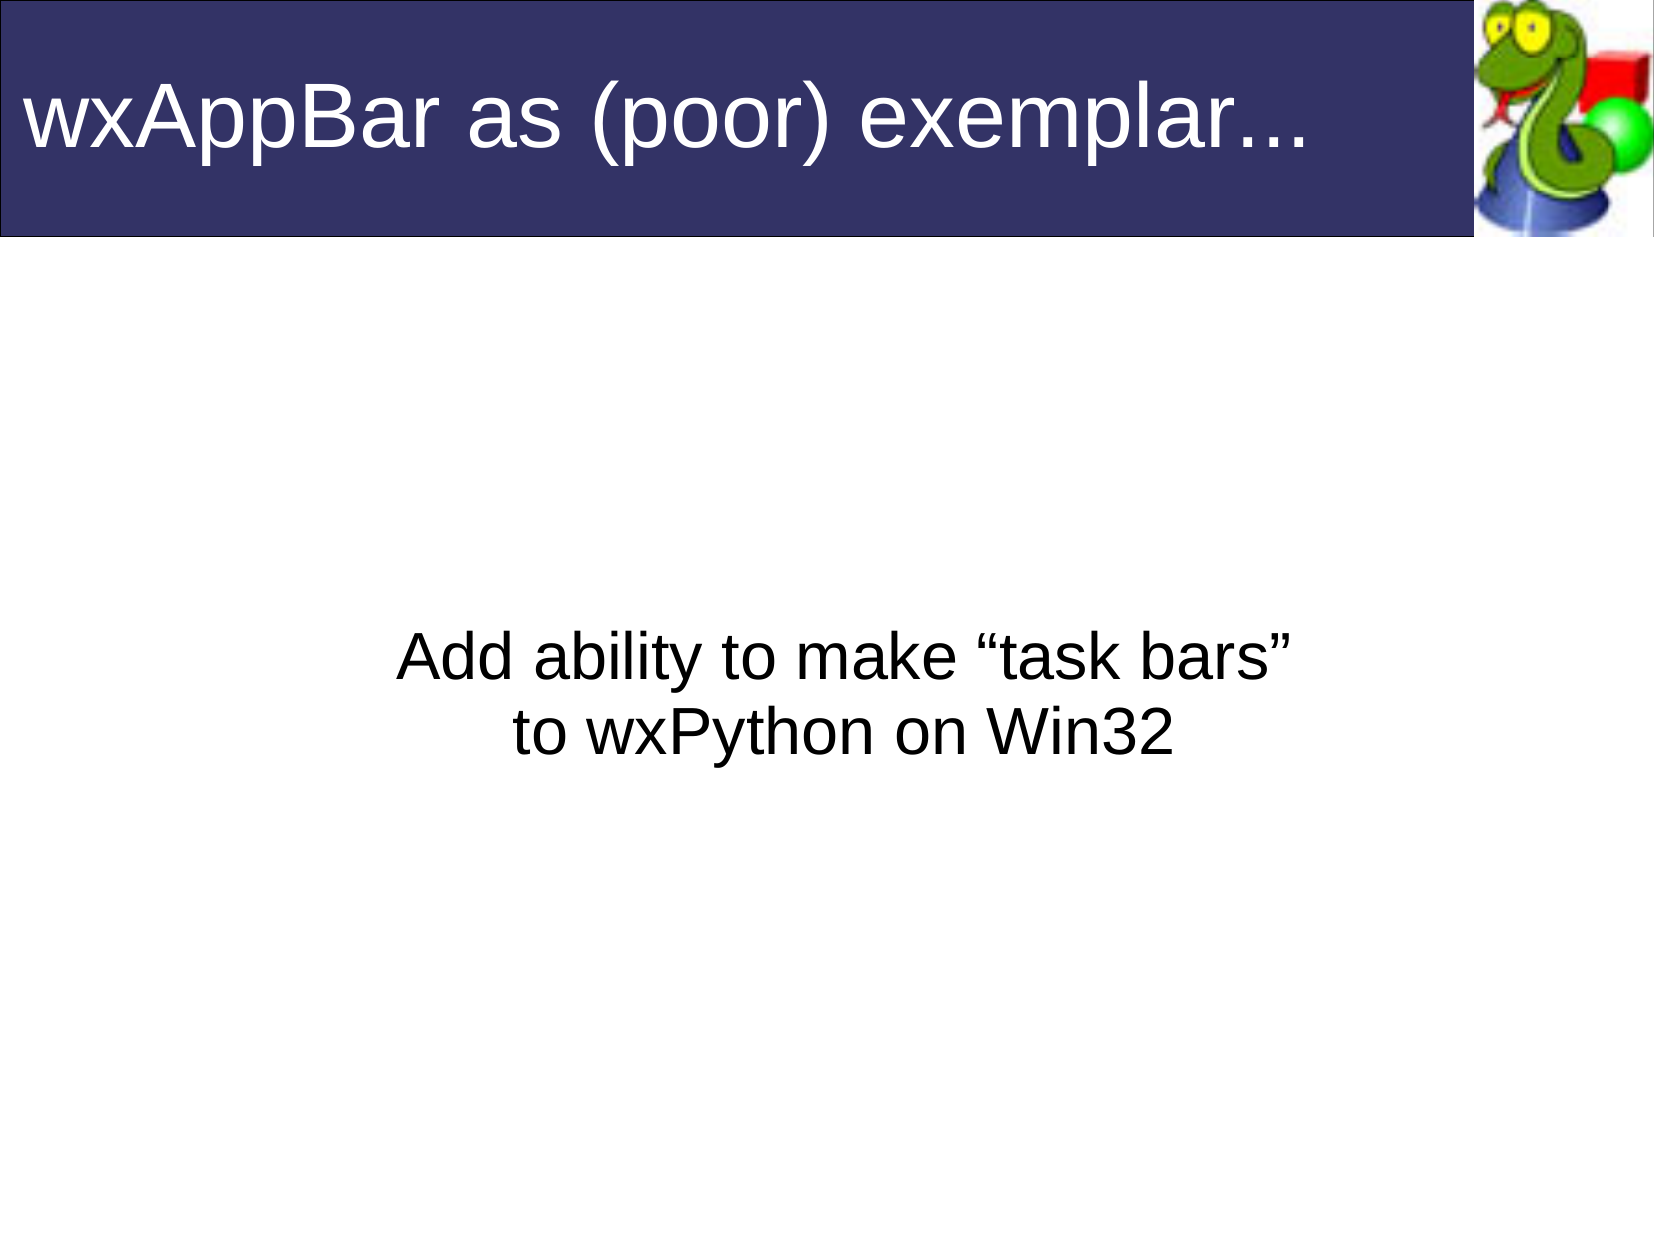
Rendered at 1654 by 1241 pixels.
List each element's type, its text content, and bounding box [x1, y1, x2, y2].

title wxAppBar as (poor) exemplar... [23, 19, 1477, 212]
subtitle Add ability to make “task bars” to wxPython on Win32 [88, 450, 1565, 938]
picture [1474, 0, 1654, 237]
